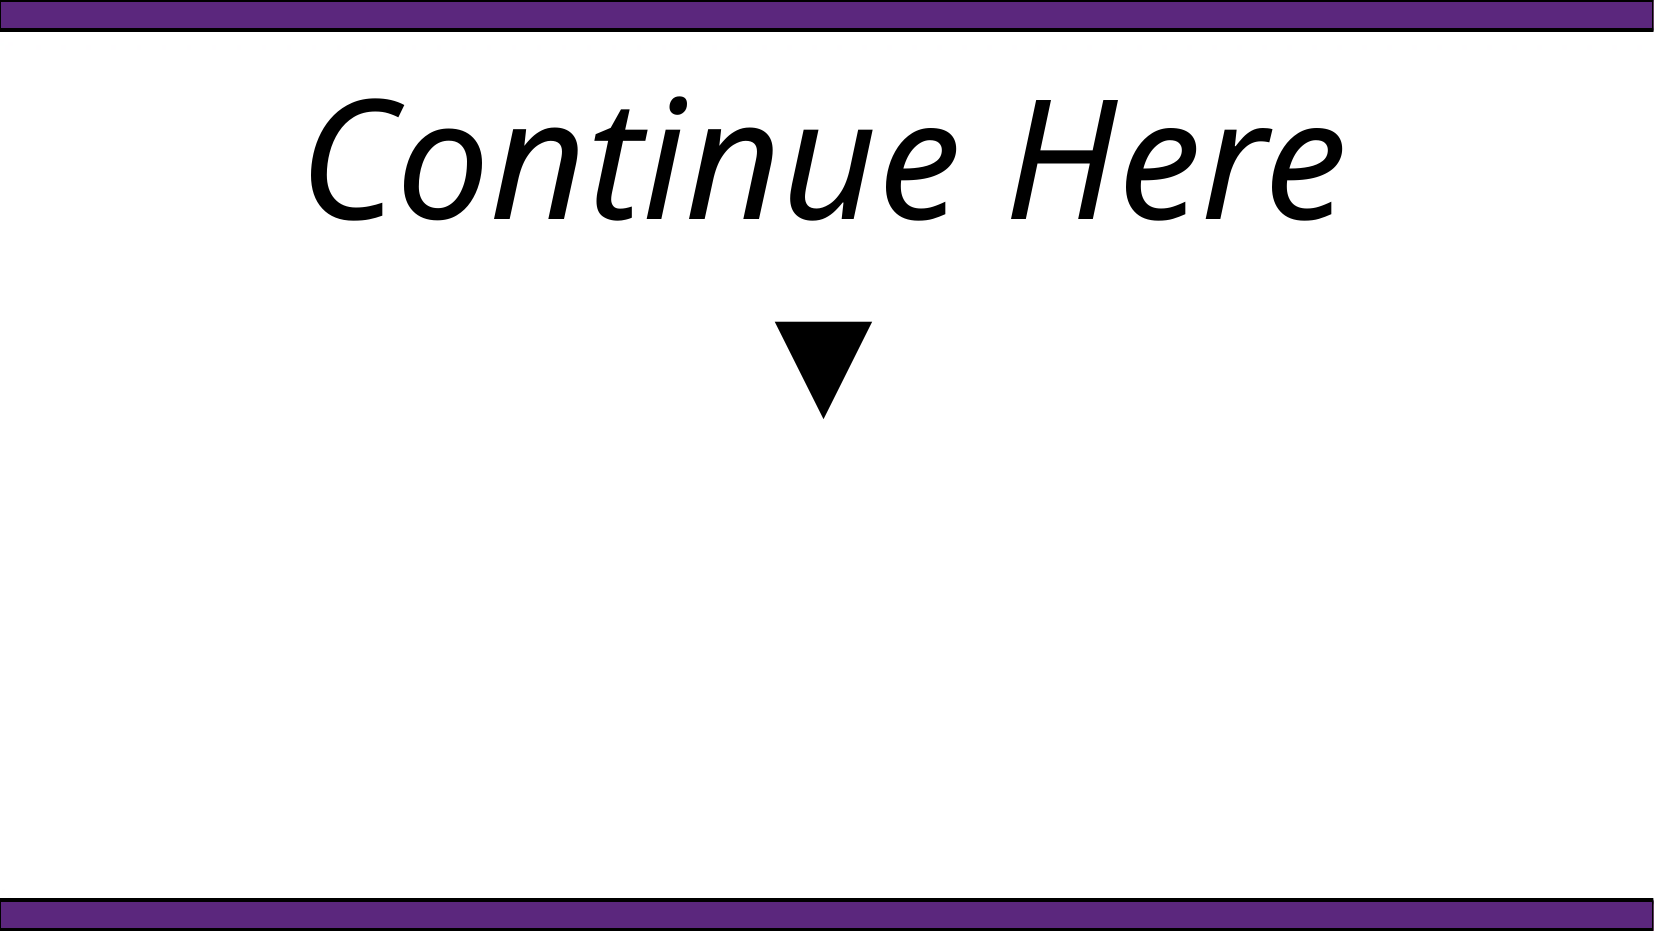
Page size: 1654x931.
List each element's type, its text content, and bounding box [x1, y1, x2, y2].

text_box [0, 0, 1654, 31]
picture [0, 31, 1654, 900]
text_box [0, 900, 1654, 931]
text_box Continue Here ▼ [58, 34, 1589, 456]
